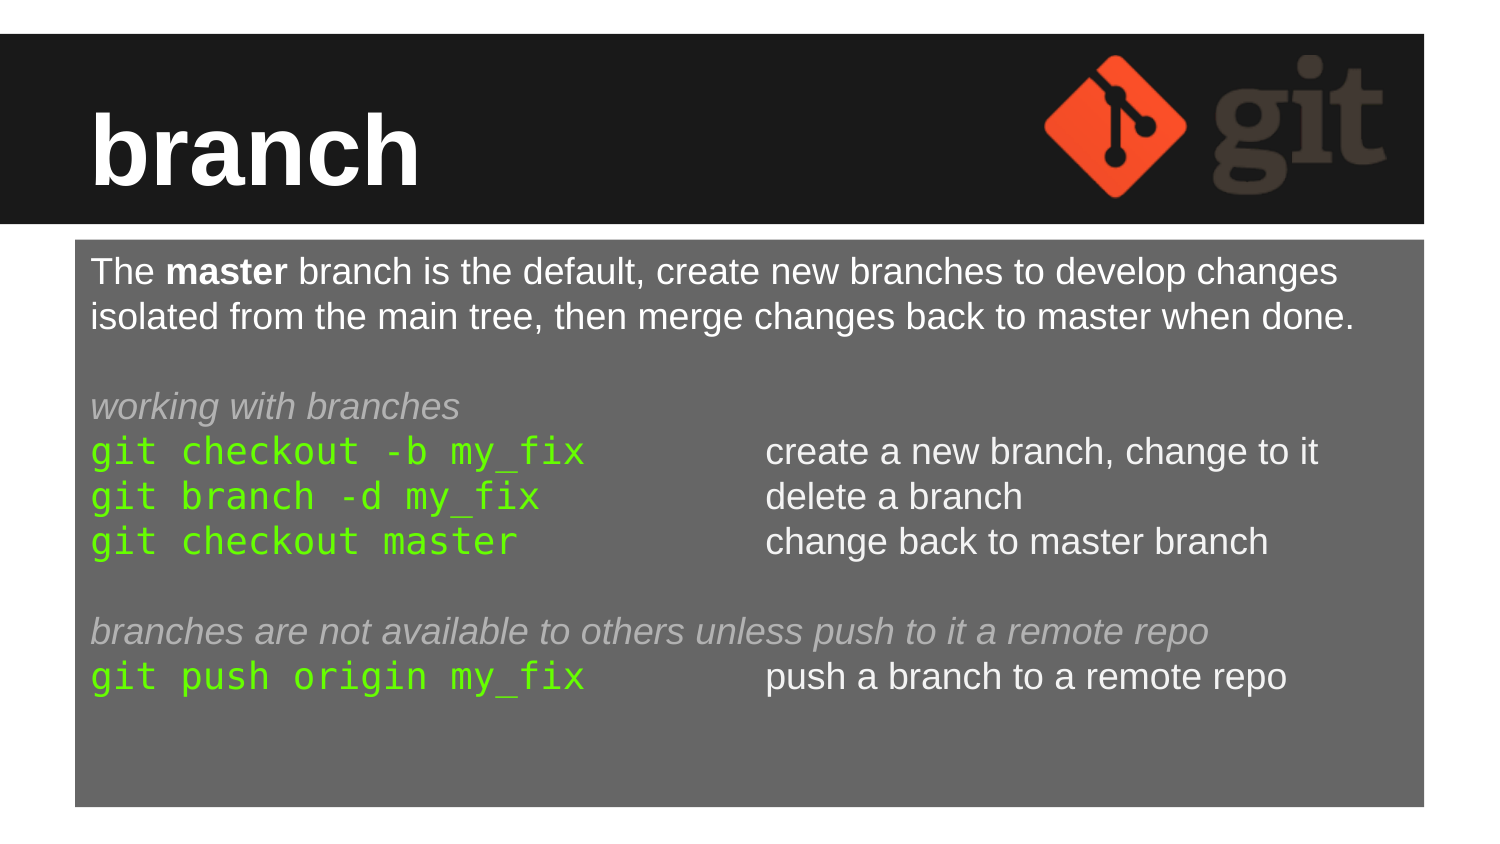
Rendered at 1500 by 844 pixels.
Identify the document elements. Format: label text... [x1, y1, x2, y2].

picture [1044, 55, 1387, 199]
text_box branch [75, 33, 1425, 221]
text_box The master branch is the default, create new branches to develop changes isolated from the main tree, then merge changes back to master when done. working with branches git checkout -b my_fix create a new branch, change to it git branch -d my_fix delete a branch git checkout master change back to master branch branches are not available to others unless push to it a remote repo git push origin my_fix push a branch to a remote repo [75, 239, 1425, 830]
